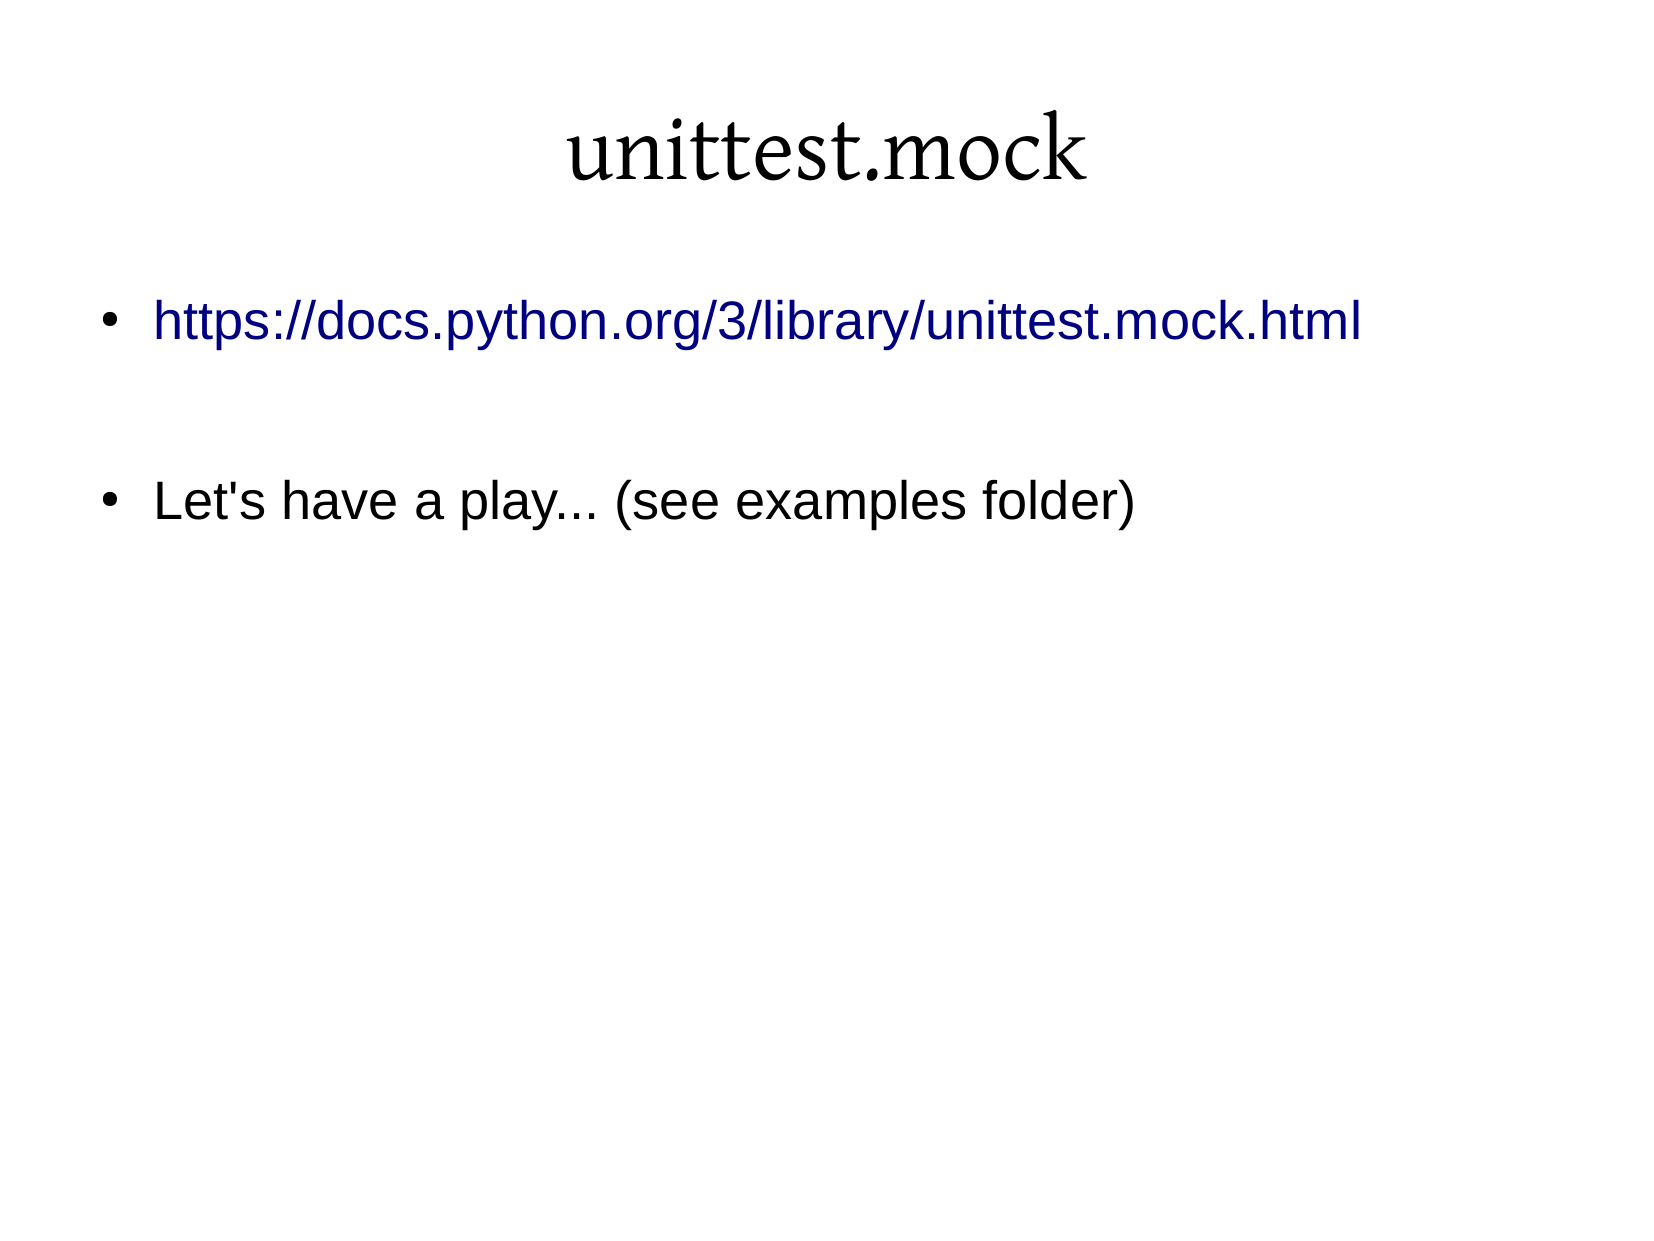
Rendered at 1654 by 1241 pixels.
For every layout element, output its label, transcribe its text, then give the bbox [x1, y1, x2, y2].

title unittest.mock [82, 49, 1571, 257]
list https://docs.python.org/3/library/unittest.mock.html Let's have a play... (see examples folder) [82, 290, 1571, 1010]
